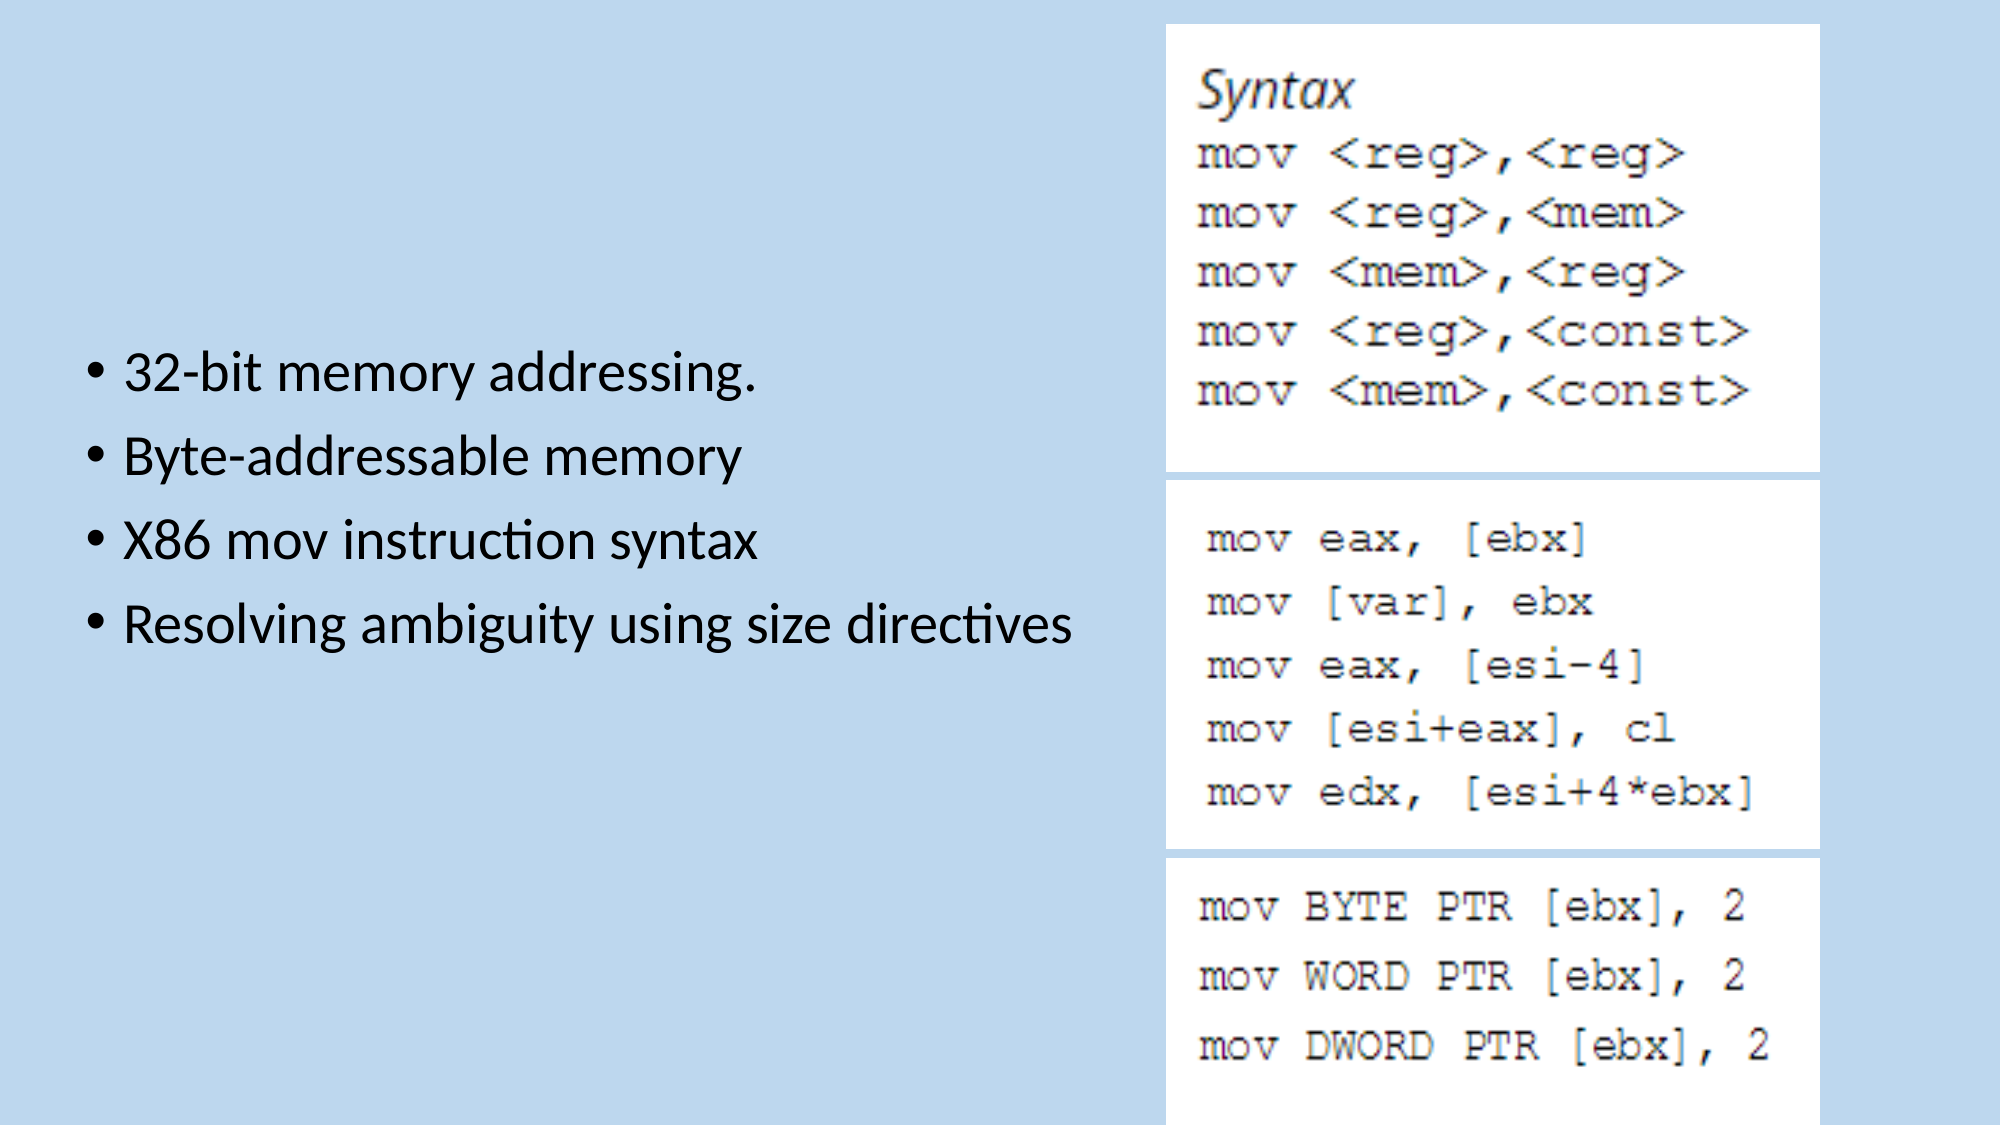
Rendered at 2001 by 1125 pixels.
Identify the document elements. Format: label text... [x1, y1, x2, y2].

picture [1166, 858, 1820, 1125]
picture [1166, 480, 1820, 849]
picture [1166, 24, 1820, 472]
list 32-bit memory addressing. Byte-addressable memory X86 mov instruction syntax Resolving ambiguity using size directives [70, 75, 1796, 790]
